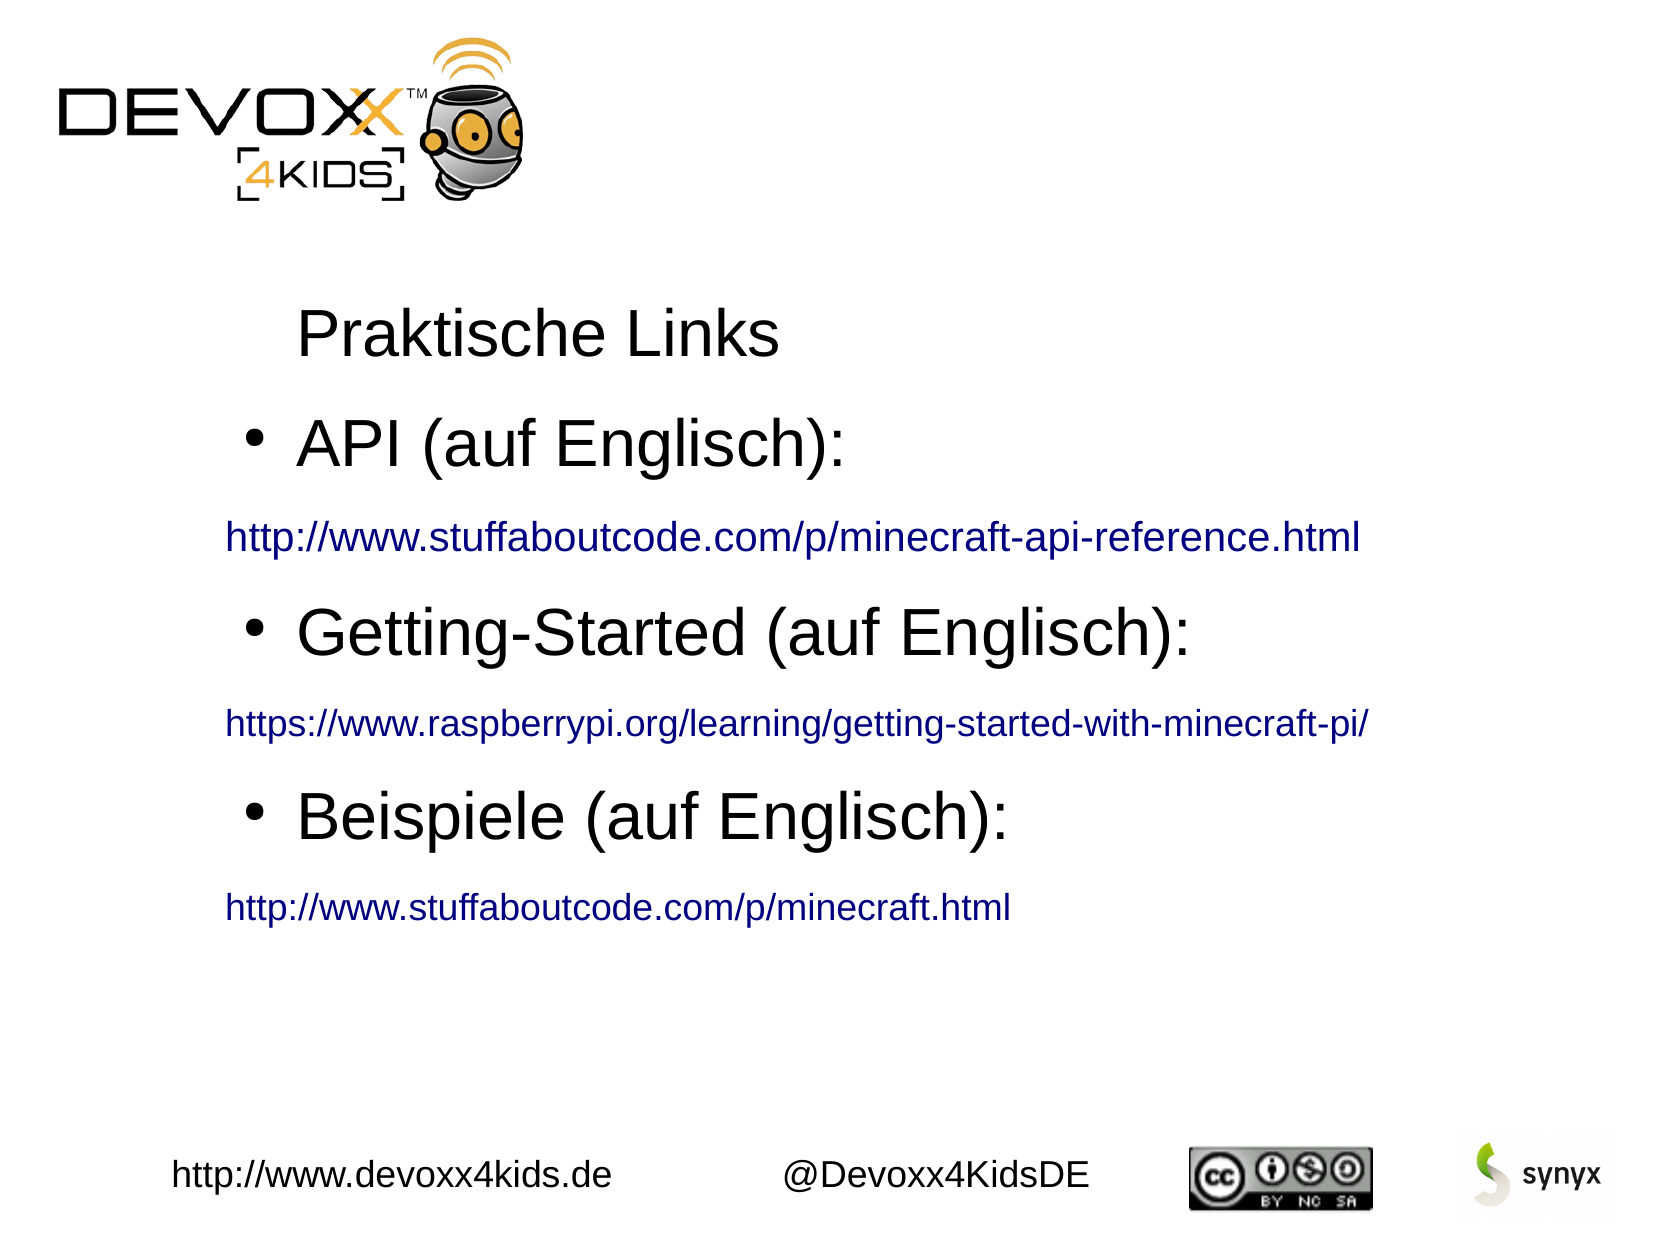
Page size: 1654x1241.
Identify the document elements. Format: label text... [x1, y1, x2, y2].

list Praktische Links API (auf Englisch): http://www.stuffaboutcode.com/p/minecraft-api-reference.html Getting-Started (auf Englisch): https://www.raspberrypi.org/learning/getting-started-with-minecraft-pi/ Beispiele (auf Englisch): http://www.stuffaboutcode.com/p/minecraft.html [225, 290, 1445, 1010]
picture [59, 37, 523, 201]
title [82, 49, 1571, 257]
picture [1455, 1128, 1616, 1223]
picture [1189, 1146, 1373, 1213]
